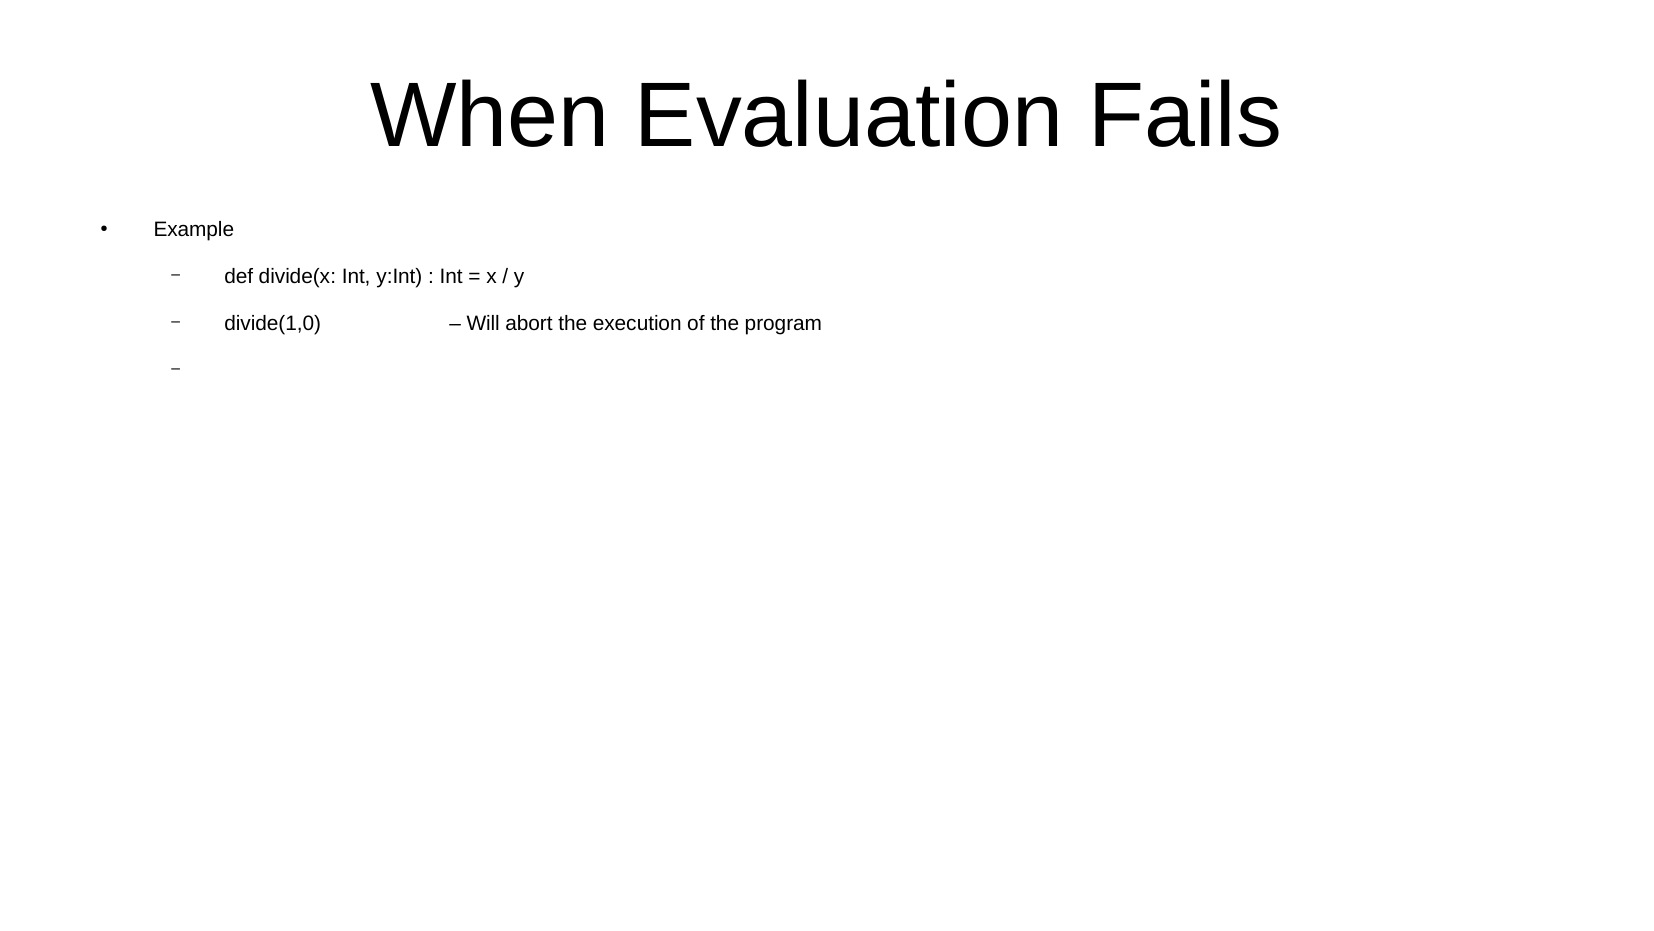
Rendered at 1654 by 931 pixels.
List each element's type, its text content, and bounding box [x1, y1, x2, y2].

list Example def divide(x: Int, y:Int) : Int = x / y divide(1,0) – Will abort the execution of the program [82, 217, 1636, 916]
title When Evaluation Fails [82, 37, 1571, 193]
